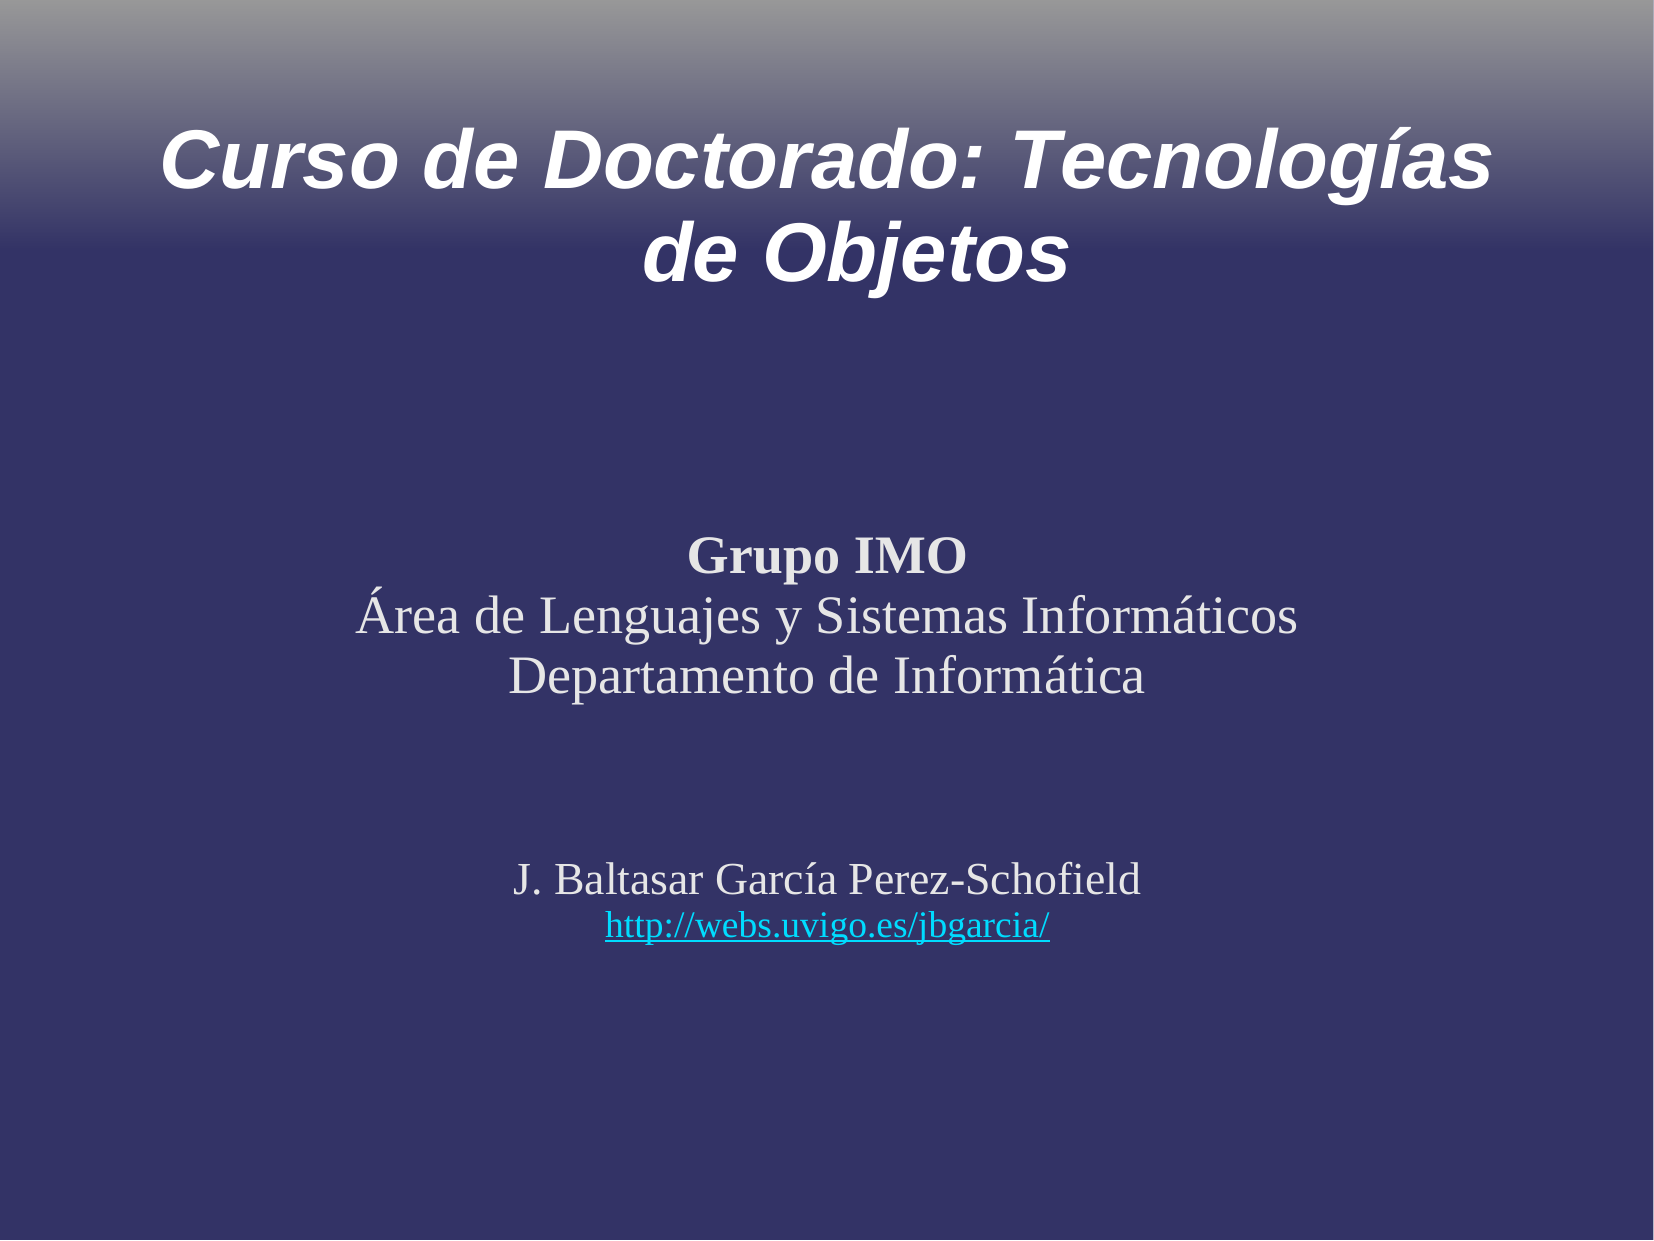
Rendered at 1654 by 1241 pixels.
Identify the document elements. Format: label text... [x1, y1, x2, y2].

title Curso de Doctorado: Tecnologías de Objetos [121, 102, 1534, 311]
text_box Grupo IMO Área de Lenguajes y Sistemas Informáticos Departamento de Informática J. Baltasar García Perez-Schofield http://webs.uvigo.es/jbgarcia/ [121, 344, 1534, 1127]
